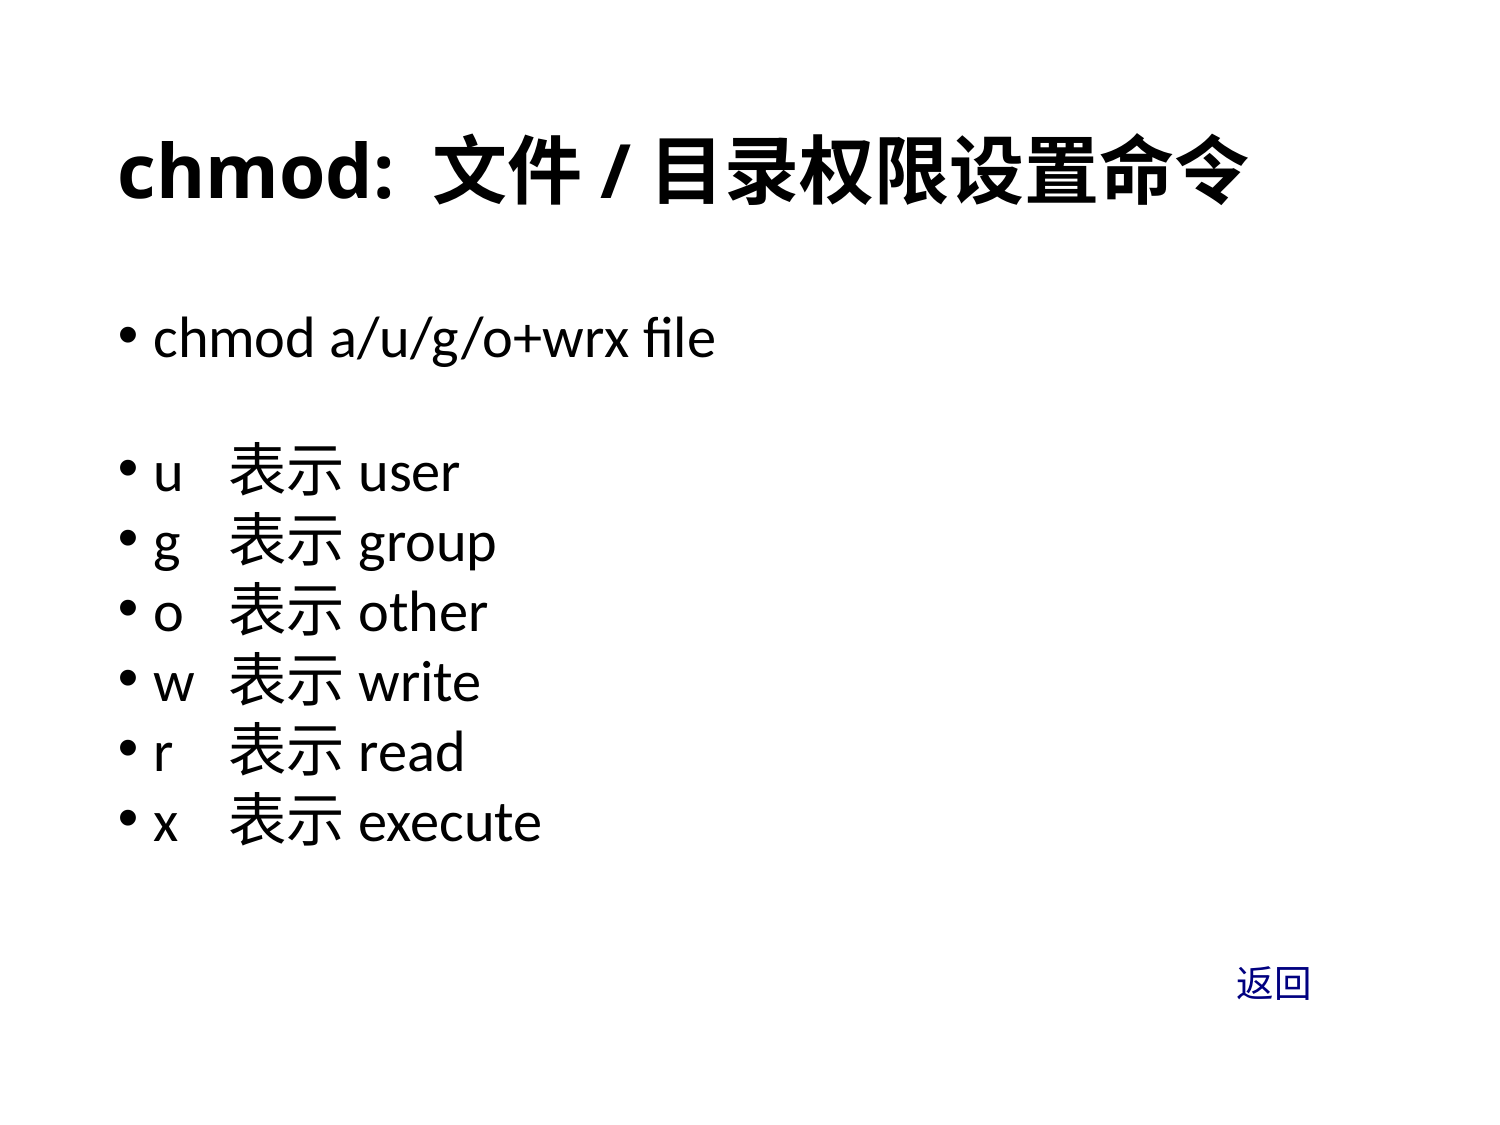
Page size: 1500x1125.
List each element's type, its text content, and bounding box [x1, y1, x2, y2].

text_box 返回 [1222, 952, 1375, 1038]
text_box chmod: 文件/目录权限设置命令 [103, 59, 1397, 277]
text_box chmod a/u/g/o+wrx file u 表示user g 表示group o 表示other w 表示write r 表示read x 表示execute [103, 299, 1397, 1013]
